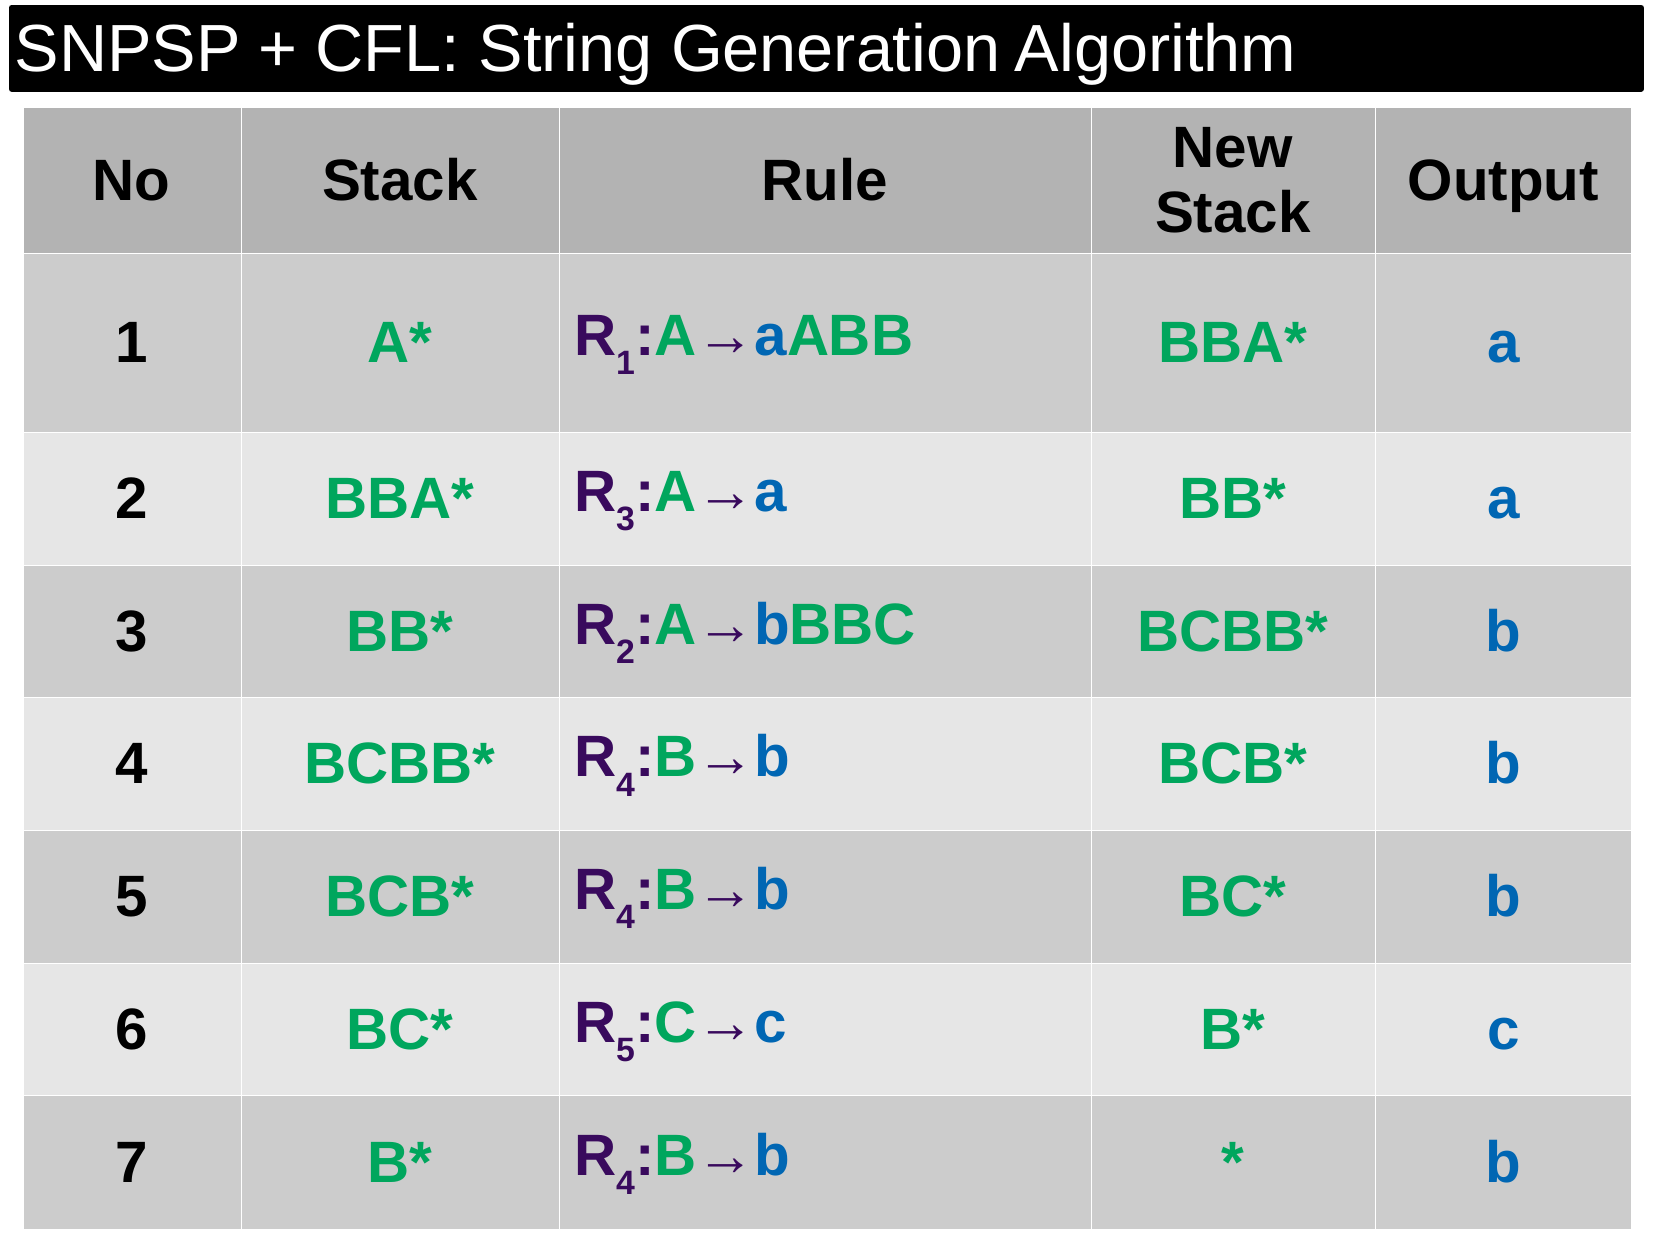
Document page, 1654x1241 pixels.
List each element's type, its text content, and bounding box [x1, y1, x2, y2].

table_header Stack [242, 108, 559, 253]
table_cell * [1092, 1096, 1375, 1229]
table_cell B* [1092, 964, 1375, 1095]
table_cell R2:A→bBBC [560, 566, 1091, 697]
table_cell 5 [24, 831, 241, 963]
table_cell a [1376, 254, 1631, 432]
table_header Rule [560, 108, 1091, 253]
table_cell b [1376, 566, 1631, 697]
table_cell R4:B→b [560, 831, 1091, 963]
table_cell BC* [1092, 831, 1375, 963]
table_cell BBA* [1092, 254, 1375, 432]
table_cell 2 [24, 433, 241, 565]
table_cell c [1376, 964, 1631, 1095]
table_cell a [1376, 433, 1631, 565]
table_cell R1:A→aABB [560, 254, 1091, 432]
table_cell BCB* [242, 831, 559, 963]
table_header No [24, 108, 241, 253]
table_cell 4 [24, 698, 241, 830]
table_cell 6 [24, 964, 241, 1095]
table_cell BCB* [1092, 698, 1375, 830]
table_cell 3 [24, 566, 241, 697]
table_header Output [1376, 108, 1631, 253]
table_cell b [1376, 831, 1631, 963]
title SNPSP + CFL: String Generation Algorithm [11, 7, 1642, 89]
table_cell b [1376, 698, 1631, 830]
table_cell R4:B→b [560, 698, 1091, 830]
table_cell BB* [242, 566, 559, 697]
table_cell 7 [24, 1096, 241, 1229]
table_cell BB* [1092, 433, 1375, 565]
table_cell R4:B→b [560, 1096, 1091, 1229]
table_cell BCBB* [1092, 566, 1375, 697]
table_header New Stack [1092, 108, 1375, 253]
table_cell b [1376, 1096, 1631, 1229]
table_cell BBA* [242, 433, 559, 565]
table_cell R5:C→c [560, 964, 1091, 1095]
table_cell BC* [242, 964, 559, 1095]
table_cell BCBB* [242, 698, 559, 830]
table_cell 1 [24, 254, 241, 432]
table_cell B* [242, 1096, 559, 1229]
table_cell R3:A→a [560, 433, 1091, 565]
table_cell A* [242, 254, 559, 432]
